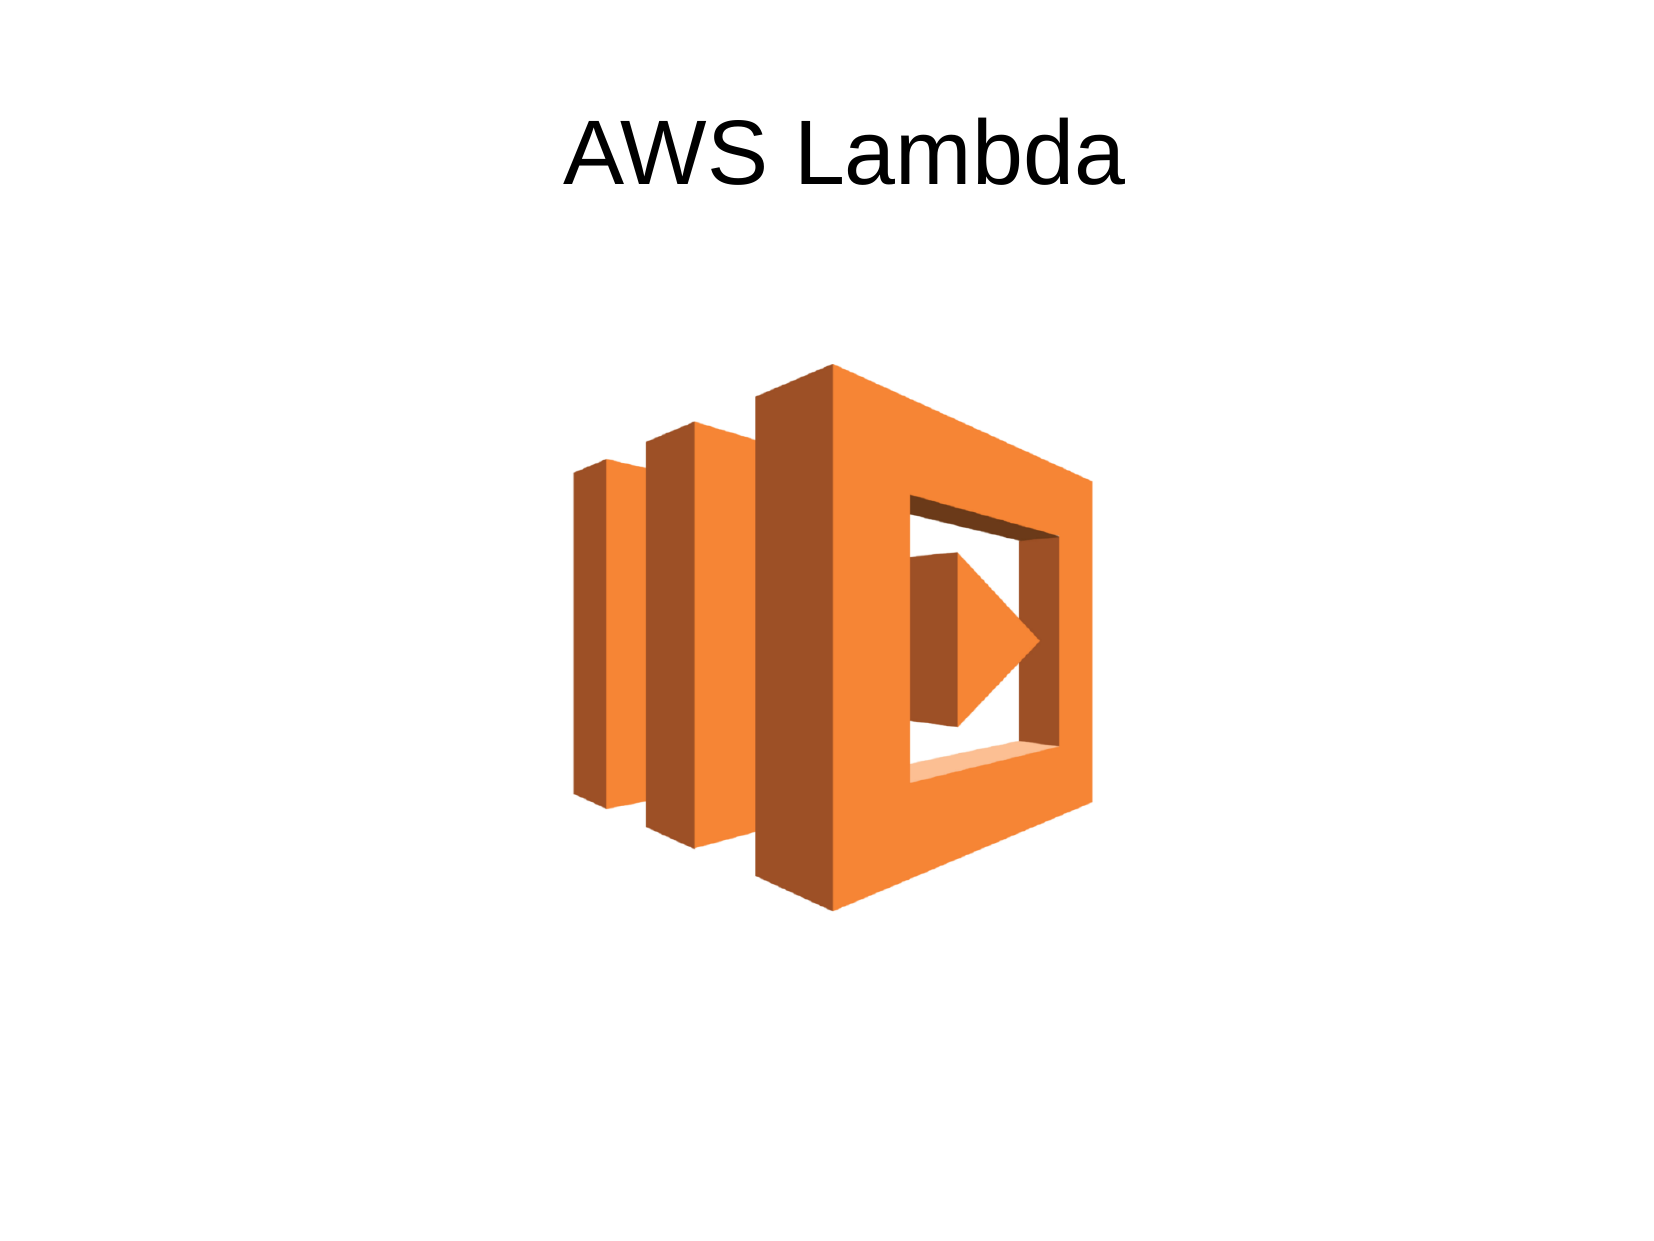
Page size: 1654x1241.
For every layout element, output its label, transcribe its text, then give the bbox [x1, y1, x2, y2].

picture [283, 354, 1382, 922]
title AWS Lambda [82, 49, 1571, 257]
